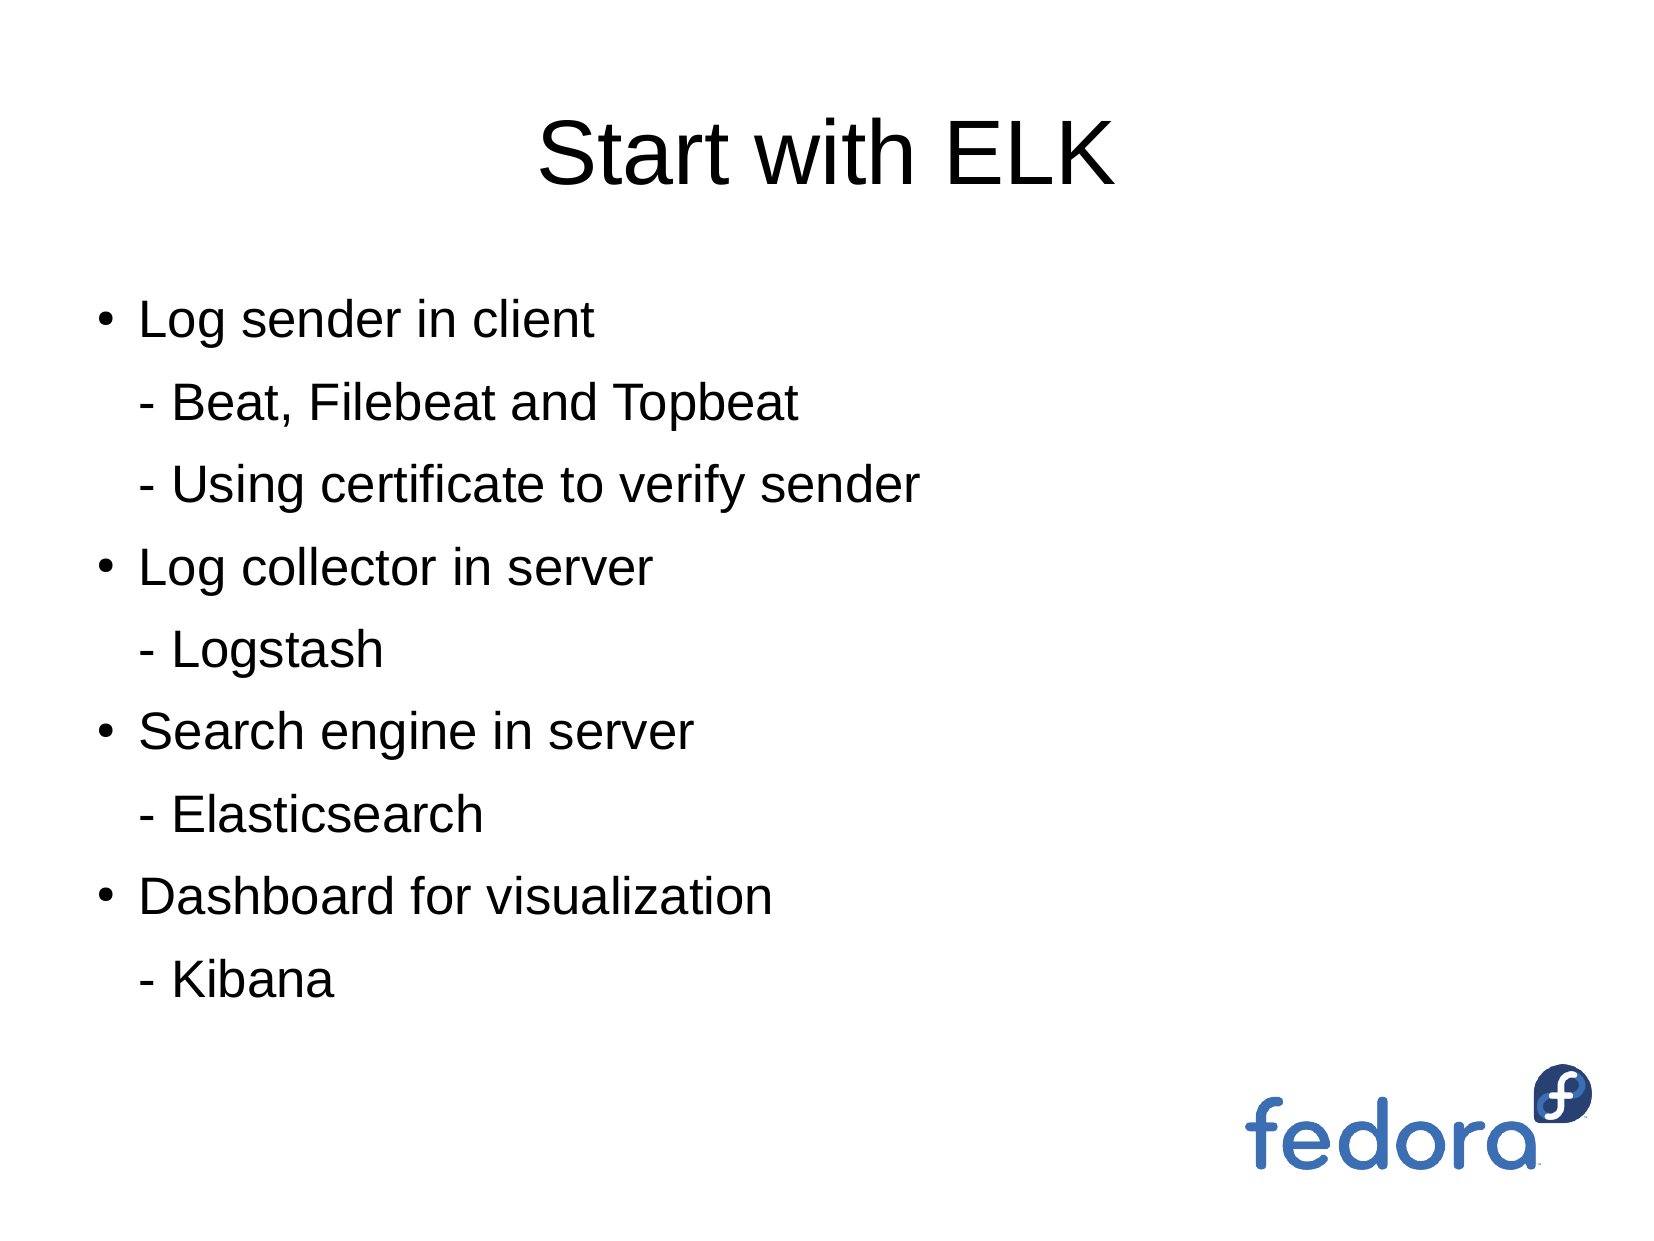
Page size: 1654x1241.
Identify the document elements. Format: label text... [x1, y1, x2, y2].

picture [1245, 1064, 1592, 1171]
list Log sender in client - Beat, Filebeat and Topbeat - Using certificate to verify sender Log collector in server - Logstash Search engine in server - Elasticsearch Dashboard for visualization - Kibana [82, 290, 1571, 1010]
title Start with ELK [82, 49, 1571, 257]
